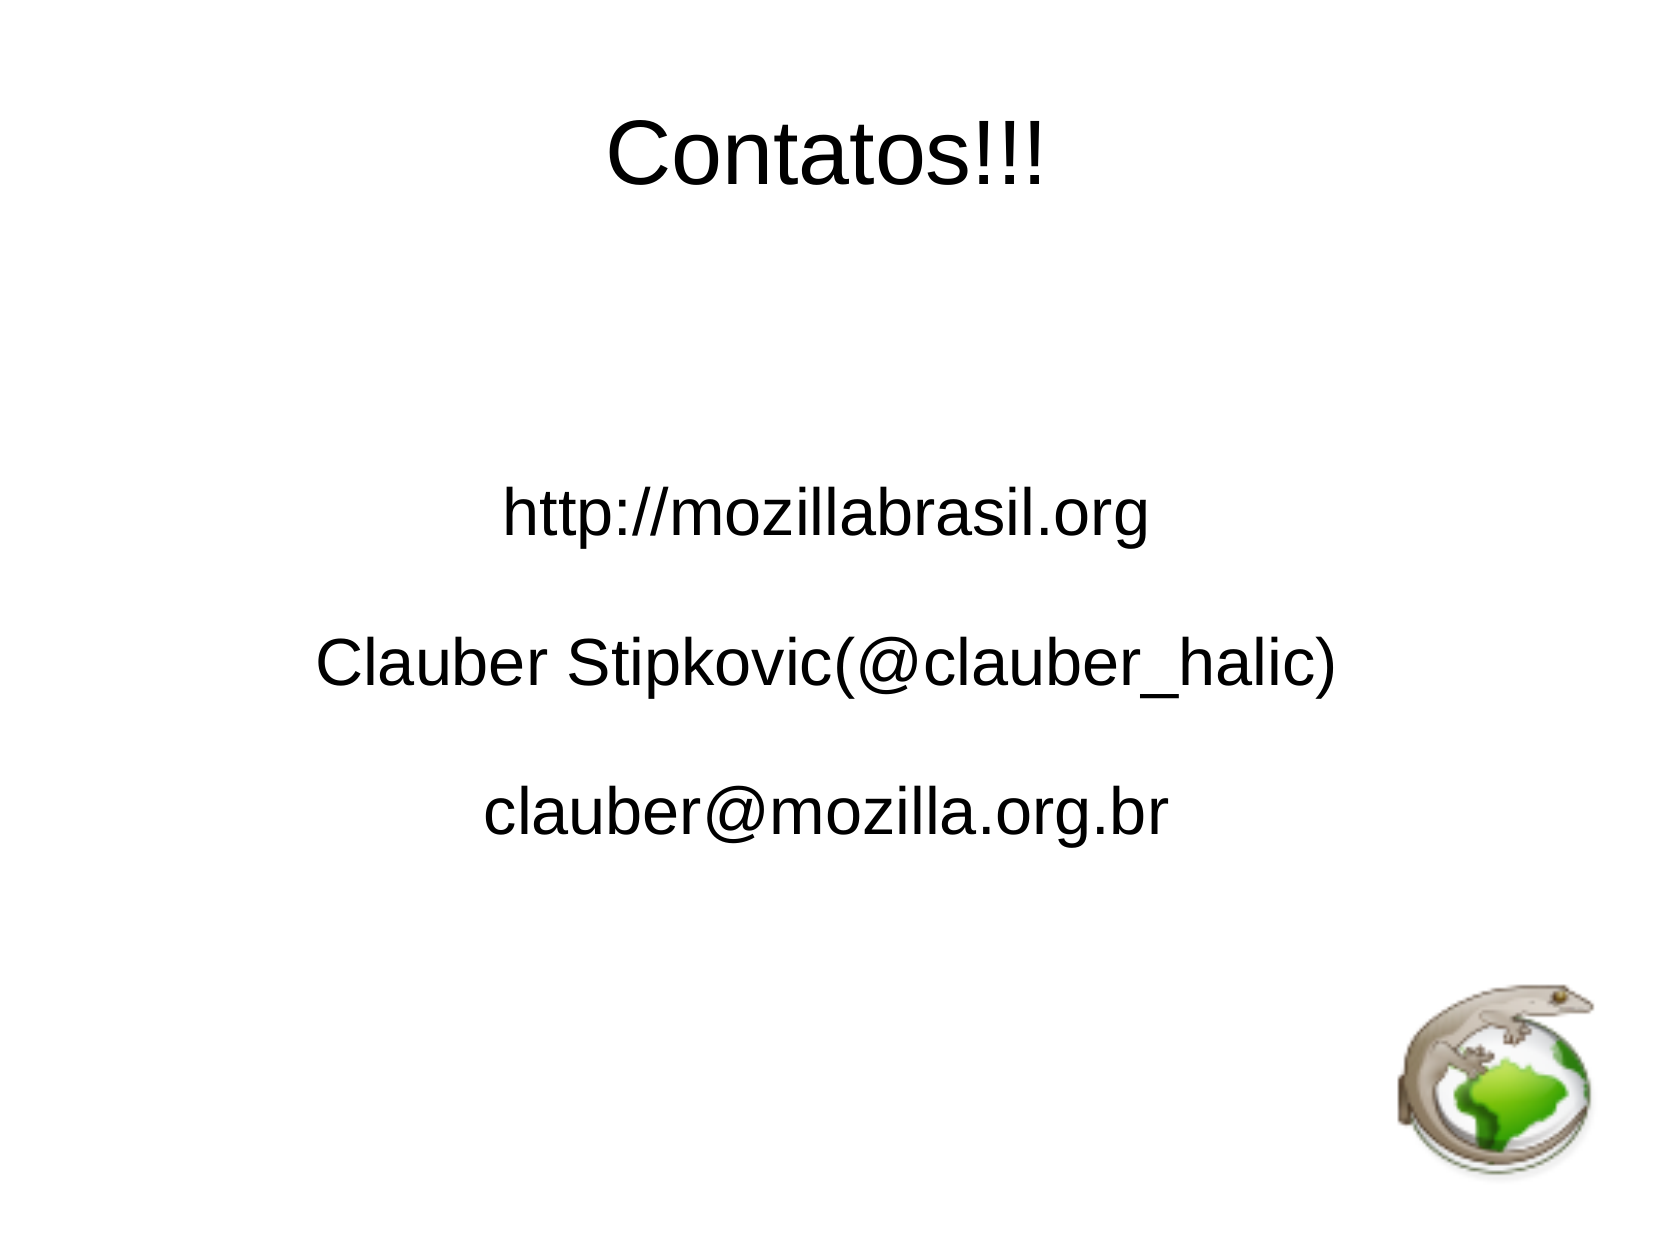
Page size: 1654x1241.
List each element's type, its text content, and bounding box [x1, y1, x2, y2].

picture [1387, 974, 1613, 1201]
subtitle http://mozillabrasil.org Clauber Stipkovic(@clauber_halic) clauber@mozilla.org.br [82, 297, 1571, 1102]
title Contatos!!! [82, 56, 1571, 250]
